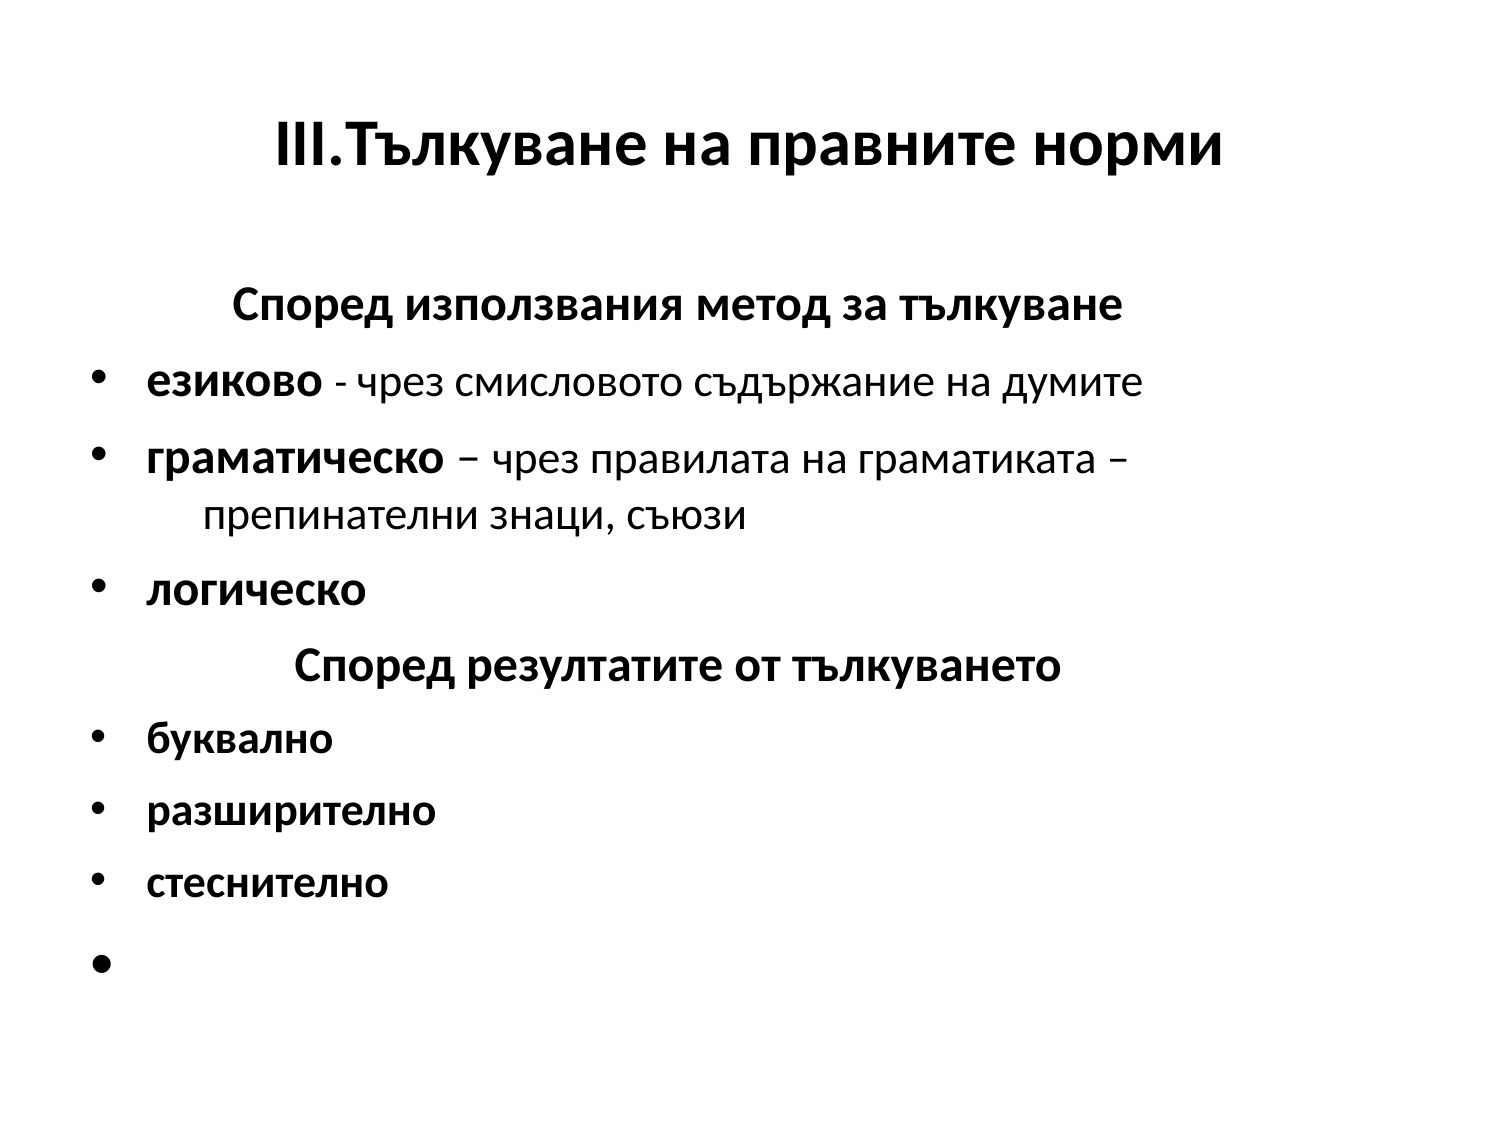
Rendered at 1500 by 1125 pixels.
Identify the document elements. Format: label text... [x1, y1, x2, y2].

title ІІІ.Тълкуване на правните норми [75, 45, 1426, 233]
list Според използвания метод за тълкуване езиково - чрез смисловото съдържание на думите граматическо – чрез правилата на граматиката – препинателни знаци, съюзи логическо Според резултатите от тълкуването буквално разширително стеснително [75, 262, 1426, 1005]
